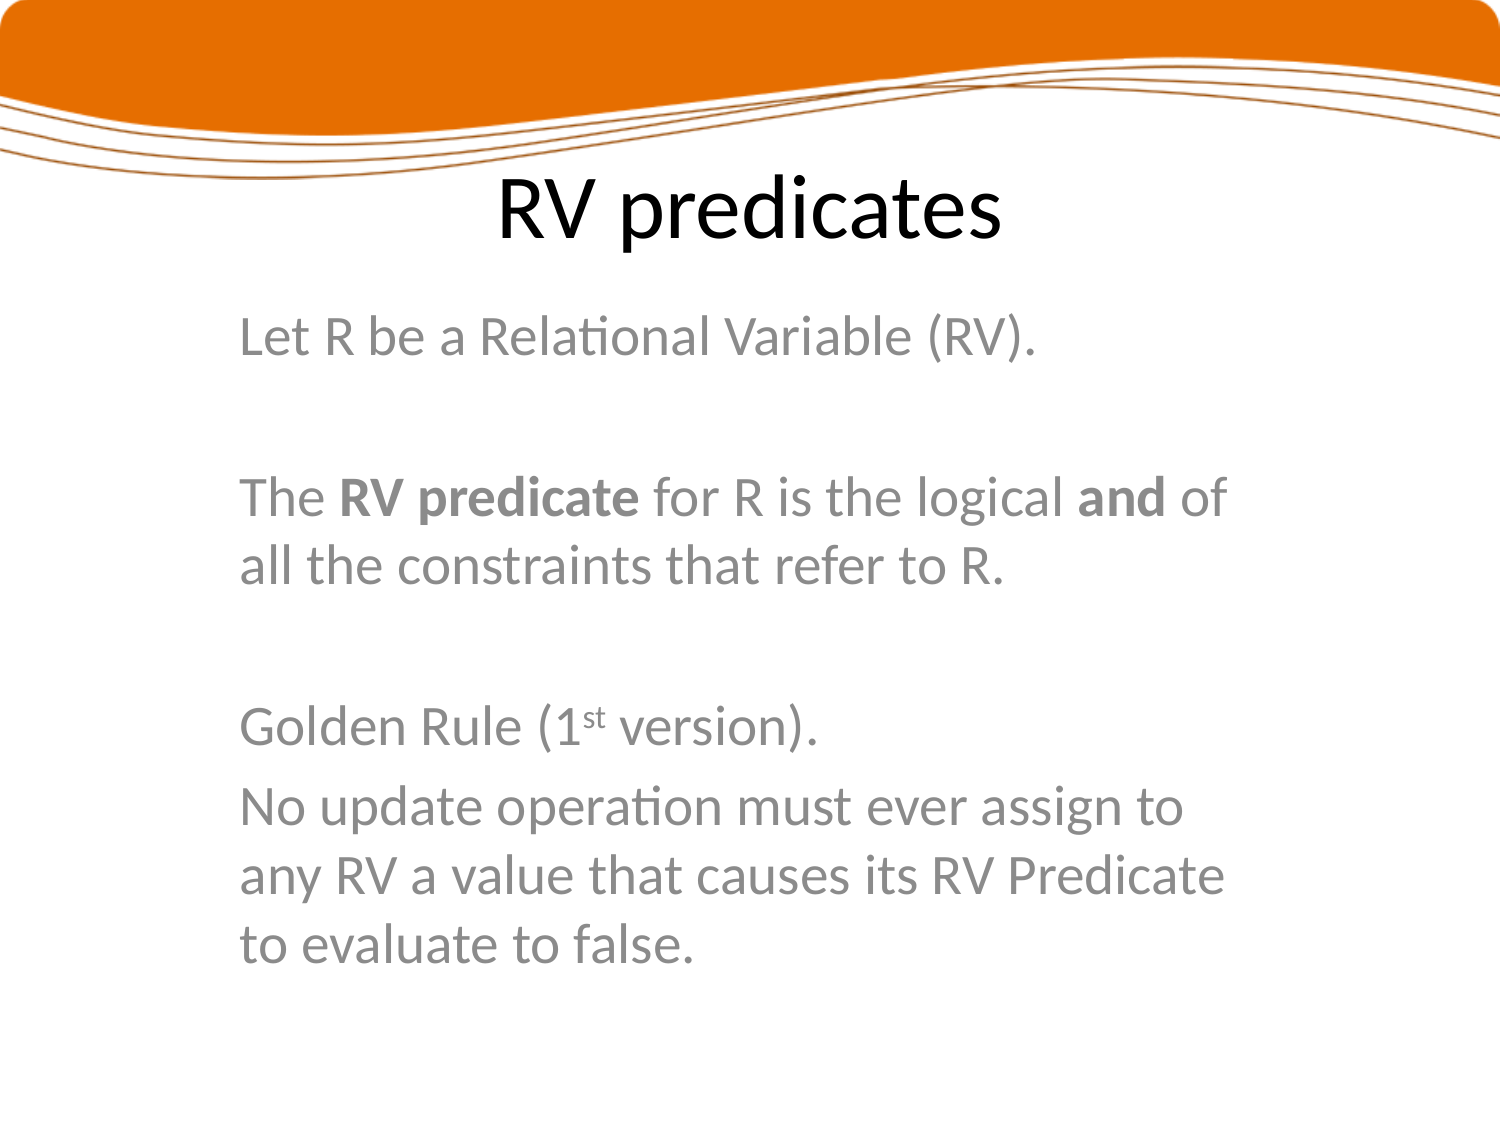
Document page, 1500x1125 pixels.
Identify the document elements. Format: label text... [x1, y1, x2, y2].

text_box RV predicates [75, 125, 1425, 279]
picture [0, 0, 1500, 180]
text_box Let R be a Relational Variable (RV). The RV predicate for R is the logical and of all the constraints that refer to R. Golden Rule (1st version). No update operation must ever assign to any RV a value that causes its RV Predicate to evaluate to false. [225, 290, 1275, 988]
